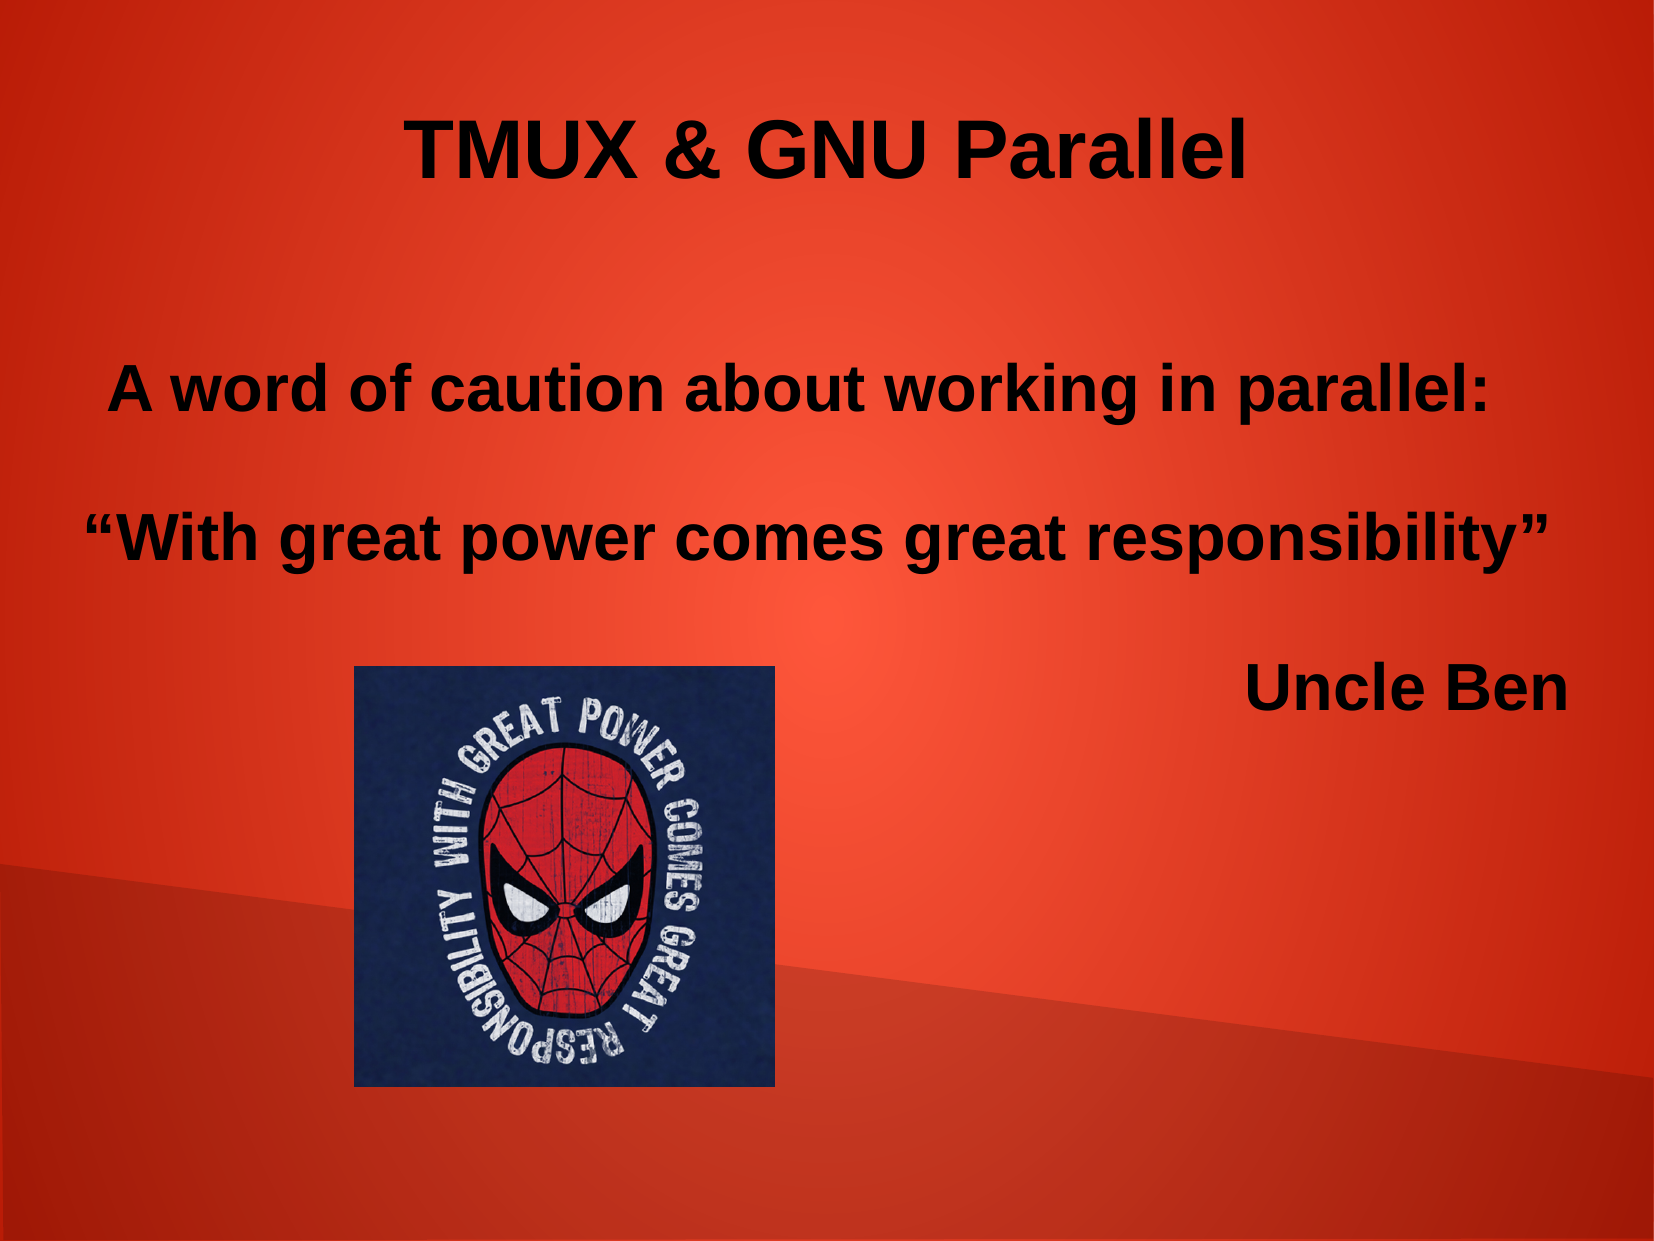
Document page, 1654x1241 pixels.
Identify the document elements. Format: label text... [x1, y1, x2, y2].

picture [354, 666, 775, 1087]
subtitle A word of caution about working in parallel: “With great power comes great responsibility” Uncle Ben [82, 290, 1571, 1010]
title TMUX & GNU Parallel [82, 47, 1571, 252]
